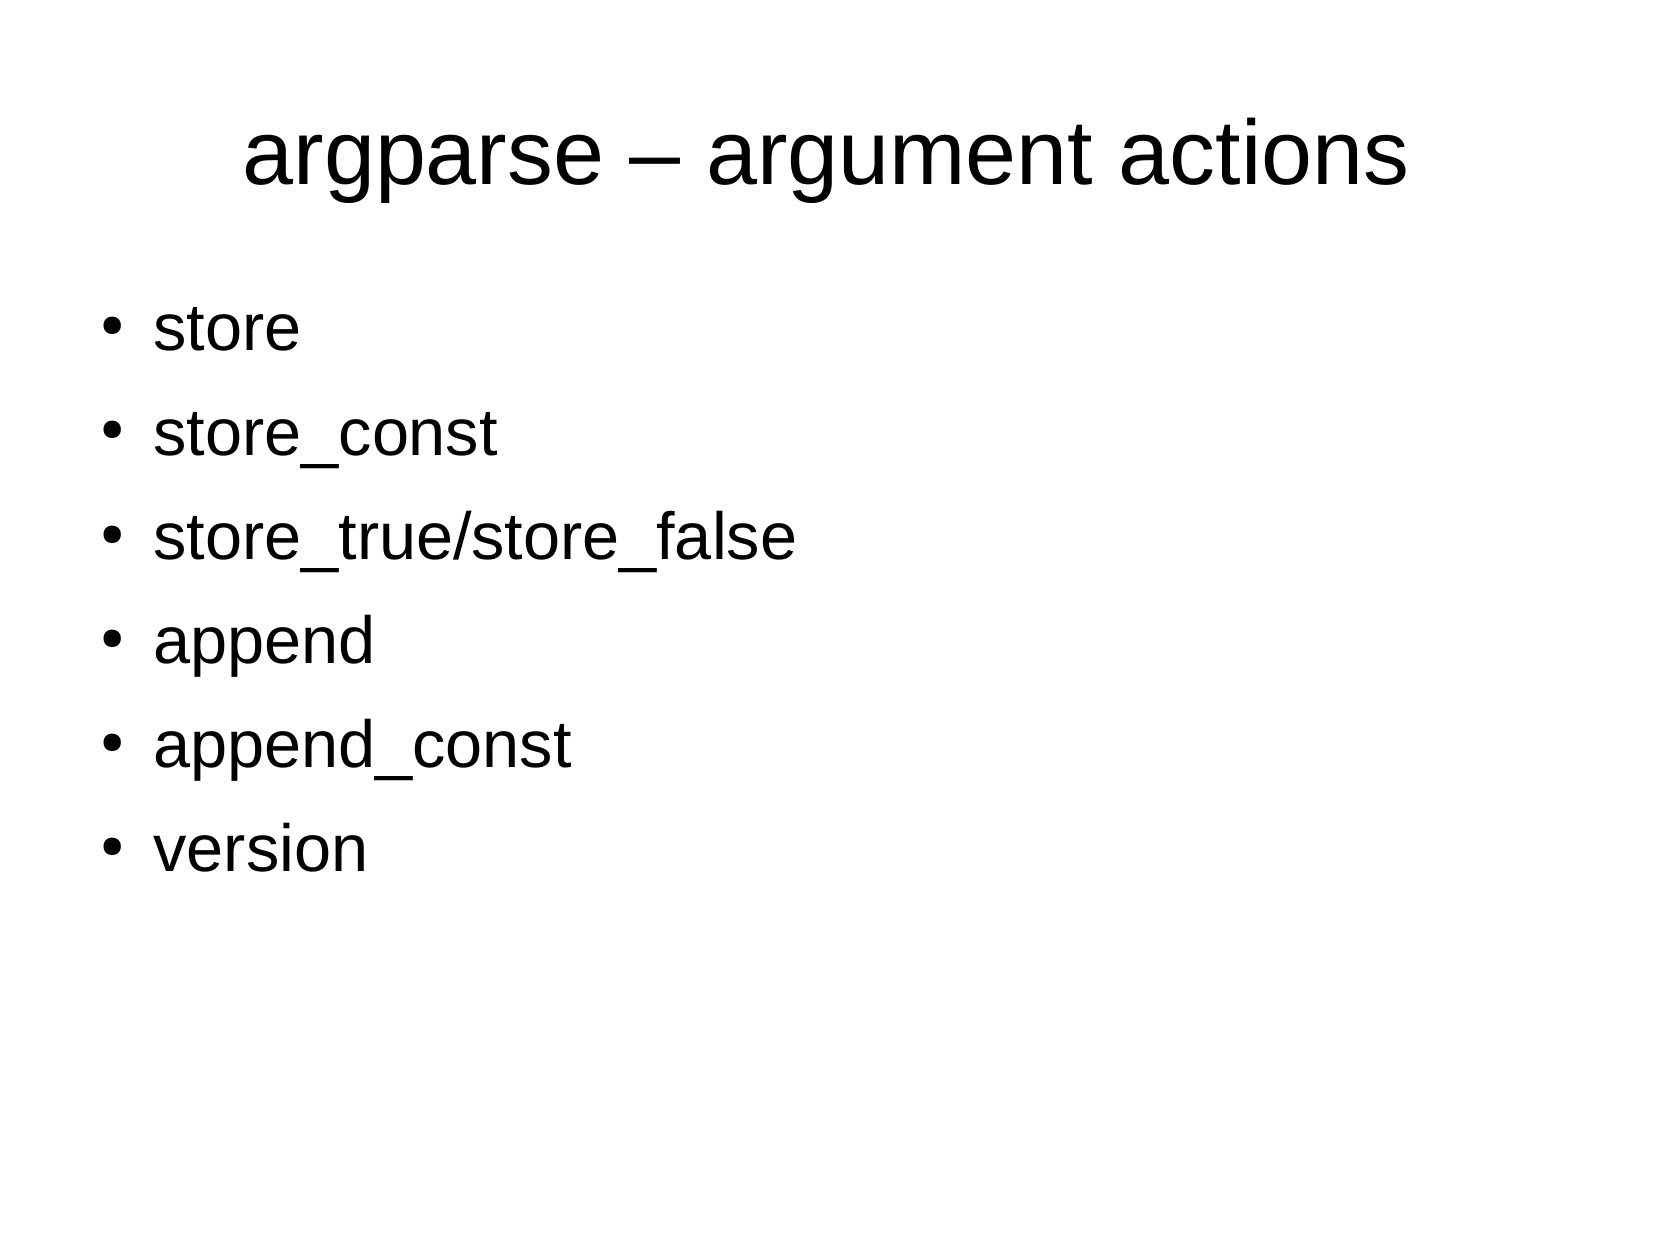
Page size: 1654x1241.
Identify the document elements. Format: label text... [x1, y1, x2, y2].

list store store_const store_true/store_false append append_const version [82, 290, 1538, 1010]
title argparse – argument actions [82, 49, 1571, 257]
